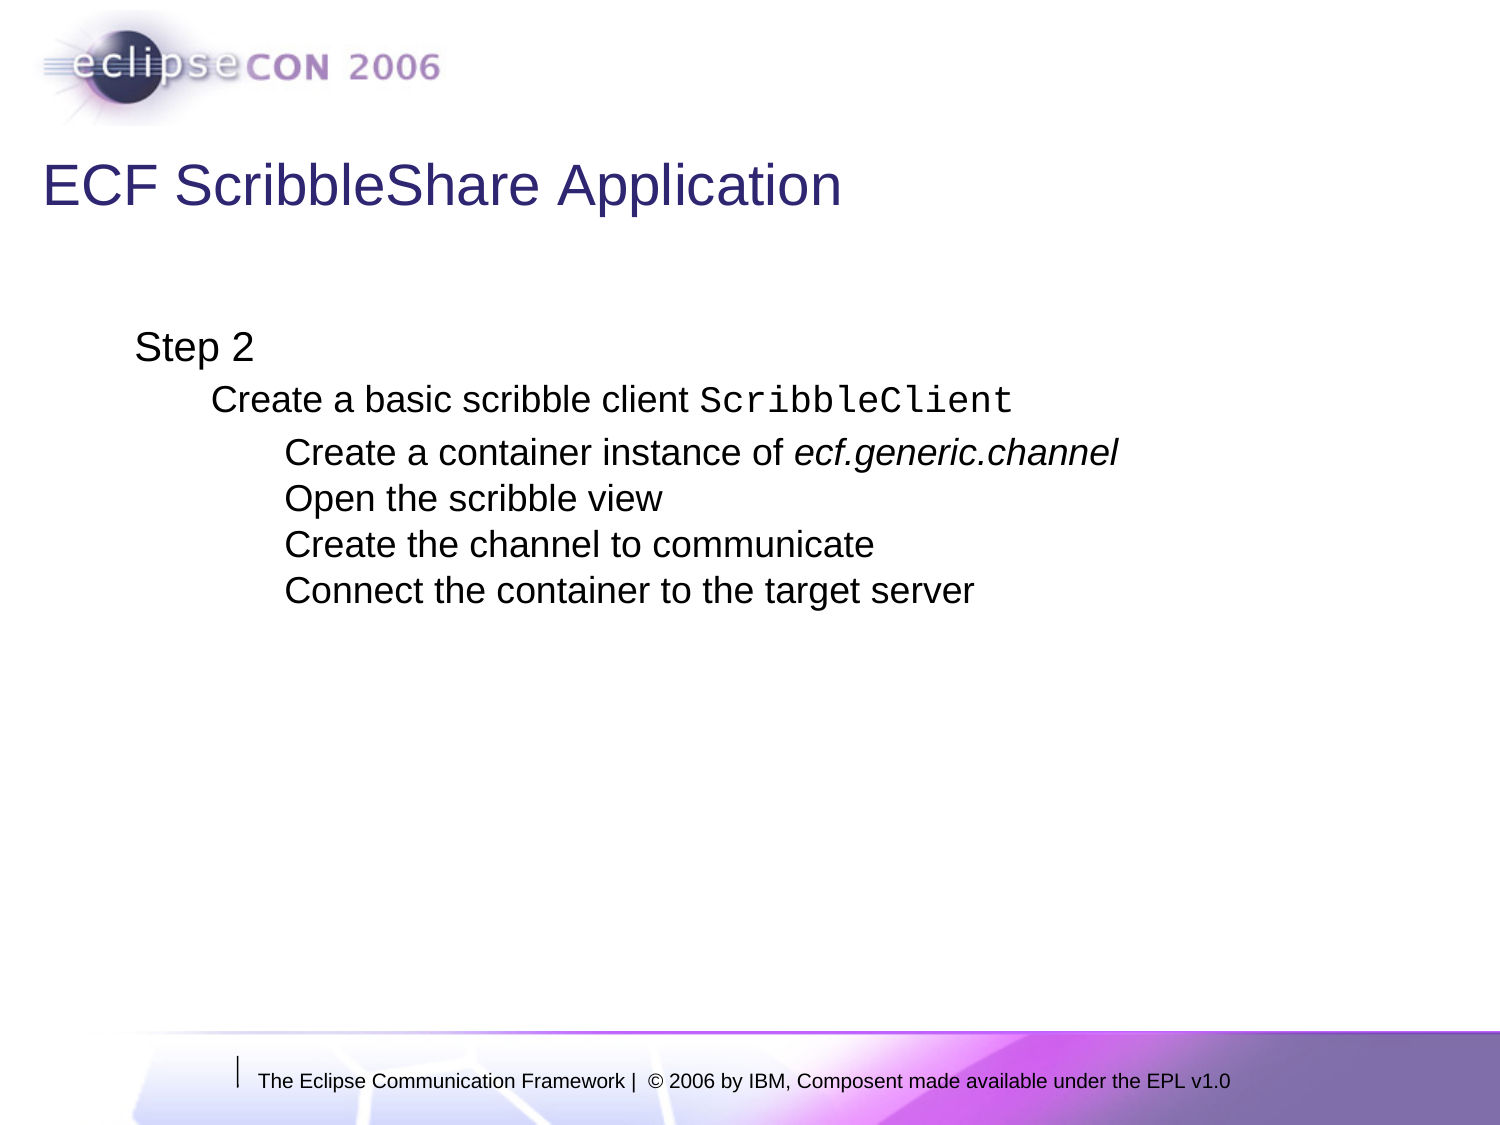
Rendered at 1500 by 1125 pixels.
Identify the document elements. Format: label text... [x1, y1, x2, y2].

title ECF ScribbleShare Application [27, 157, 1500, 248]
picture [31, 10, 1040, 126]
picture [0, 1031, 1500, 1125]
list Step 2 Create a basic scribble client ScribbleClient Create a container instance of ecf.generic.channel Open the scribble view Create the channel to communicate Connect the container to the target server [119, 321, 1500, 1027]
